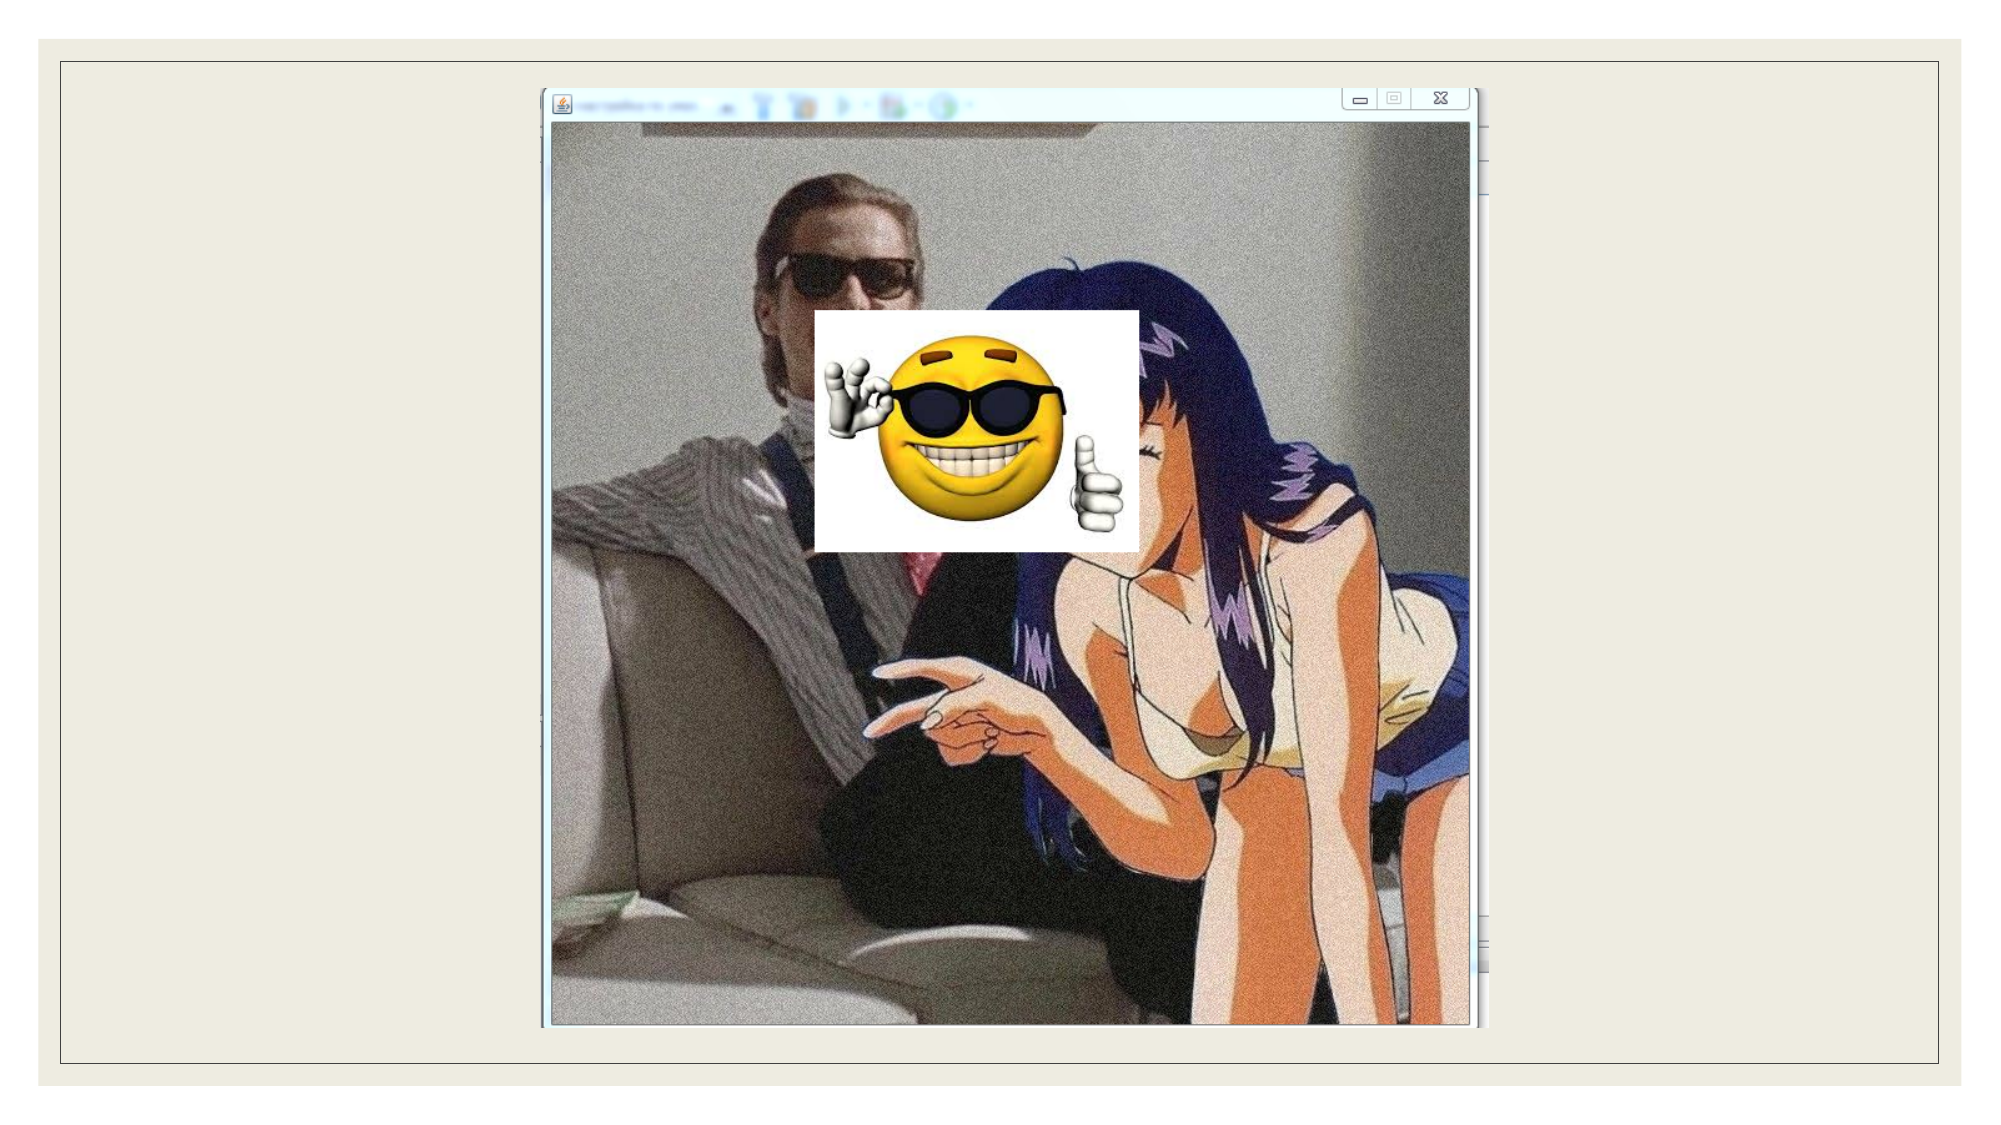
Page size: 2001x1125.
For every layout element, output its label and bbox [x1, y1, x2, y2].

picture [540, 88, 1489, 1028]
